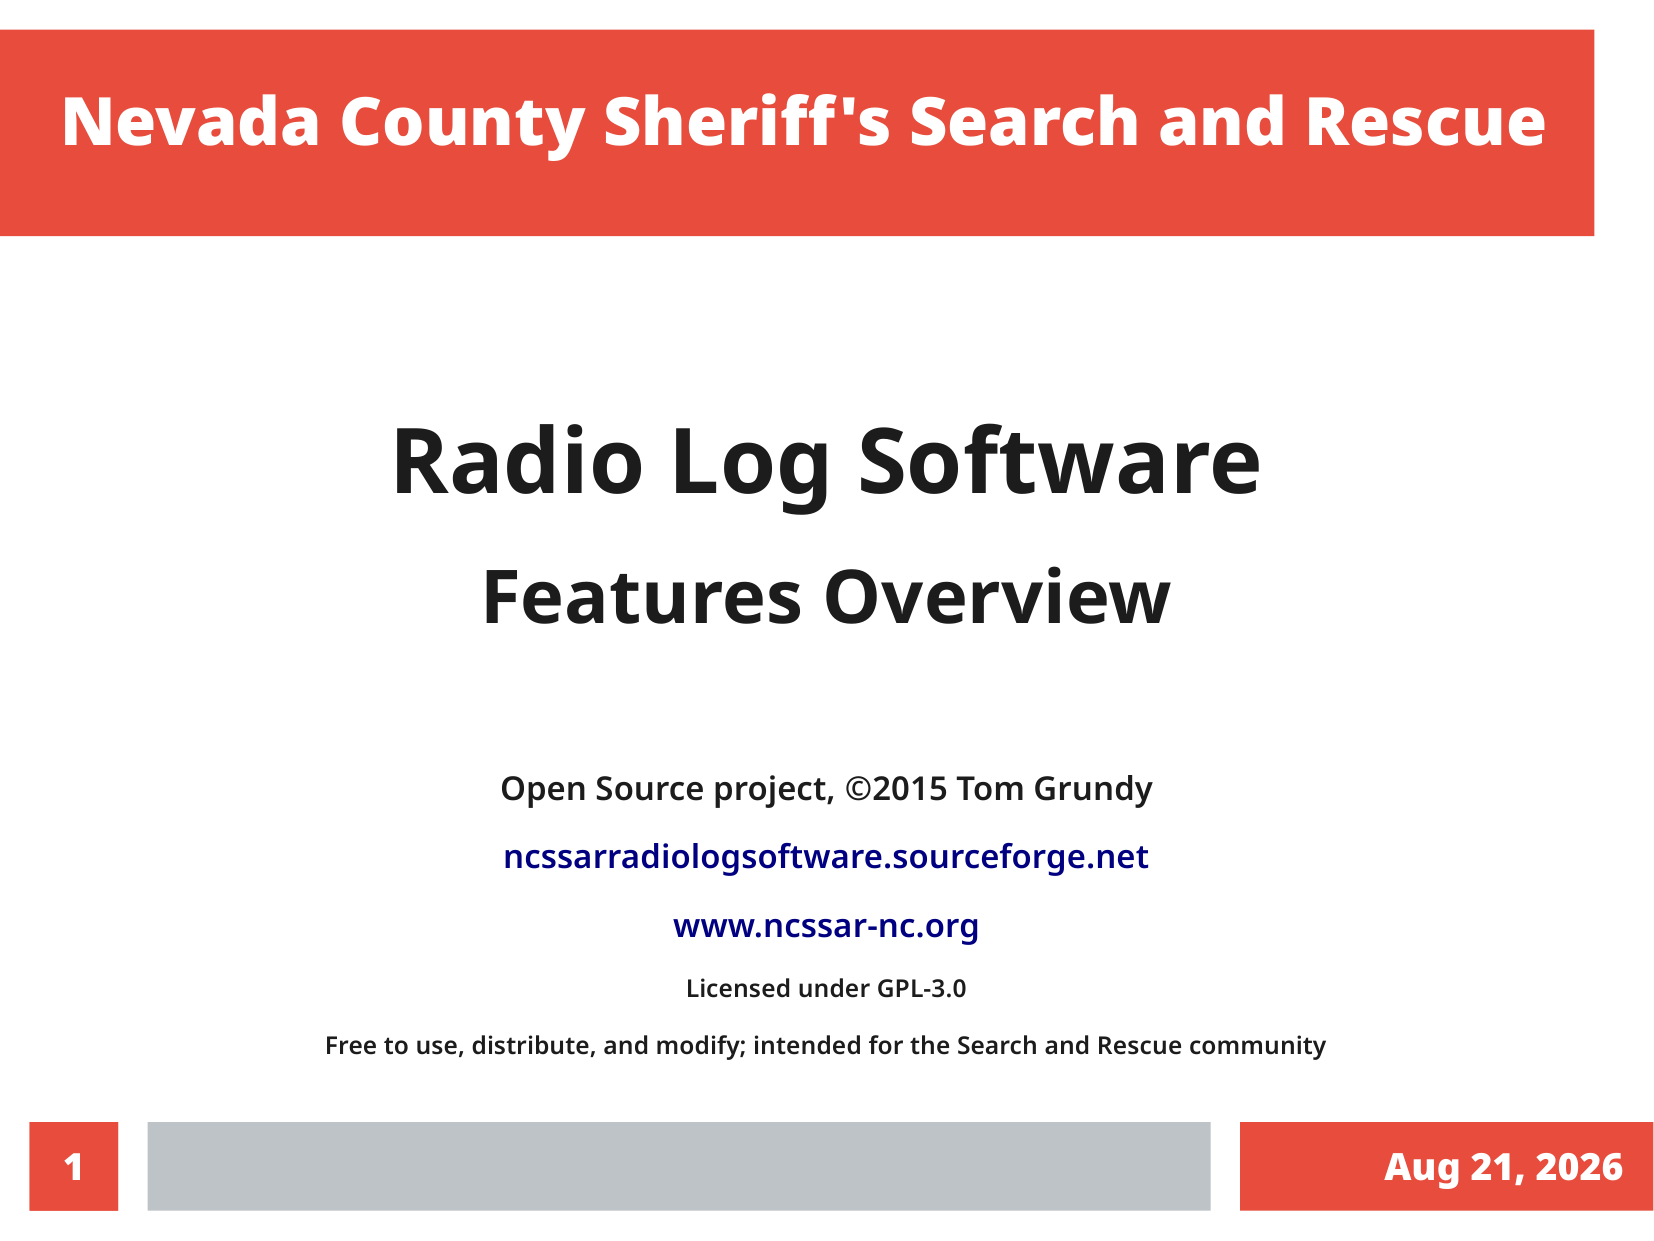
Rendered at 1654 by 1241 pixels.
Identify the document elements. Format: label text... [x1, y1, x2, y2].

list Radio Log Software Features Overview Open Source project, ©2015 Tom Grundy ncssarradiologsoftware.sourceforge.net www.ncssar-nc.org Licensed under GPL-3.0 Free to use, distribute, and modify; intended for the Search and Rescue community [82, 300, 1571, 1066]
title Nevada County Sheriff's Search and Rescue [60, 63, 1596, 166]
